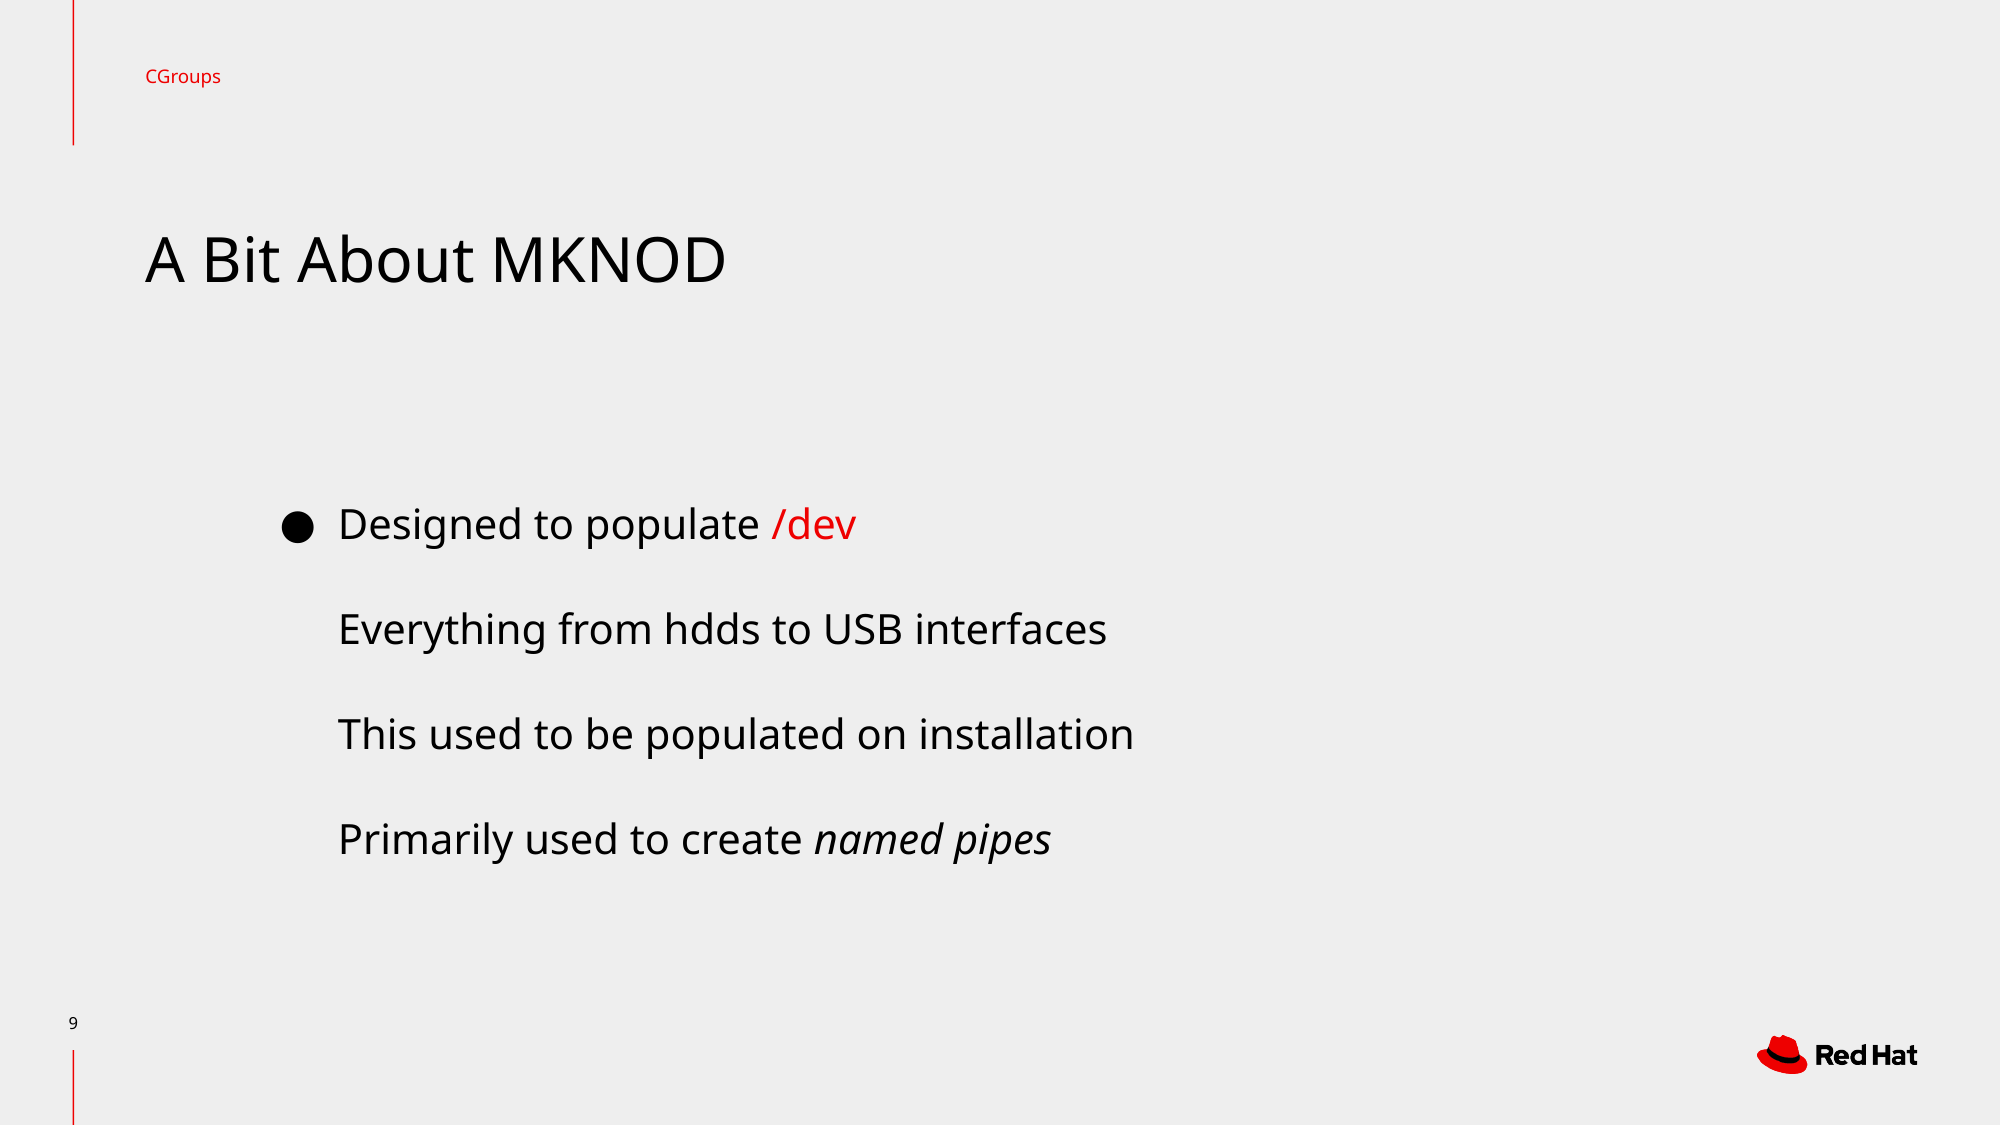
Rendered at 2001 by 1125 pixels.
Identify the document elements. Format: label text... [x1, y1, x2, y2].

title A Bit About MKNOD [73, 193, 1713, 353]
slide_number <number> [13, 1012, 134, 1036]
subtitle CGroups [73, 9, 919, 143]
picture [1757, 1035, 1918, 1074]
title Designed to populate /dev Everything from hdds to USB interfaces This used to be populated on installation Primarily used to create named pipes [262, 442, 1183, 843]
